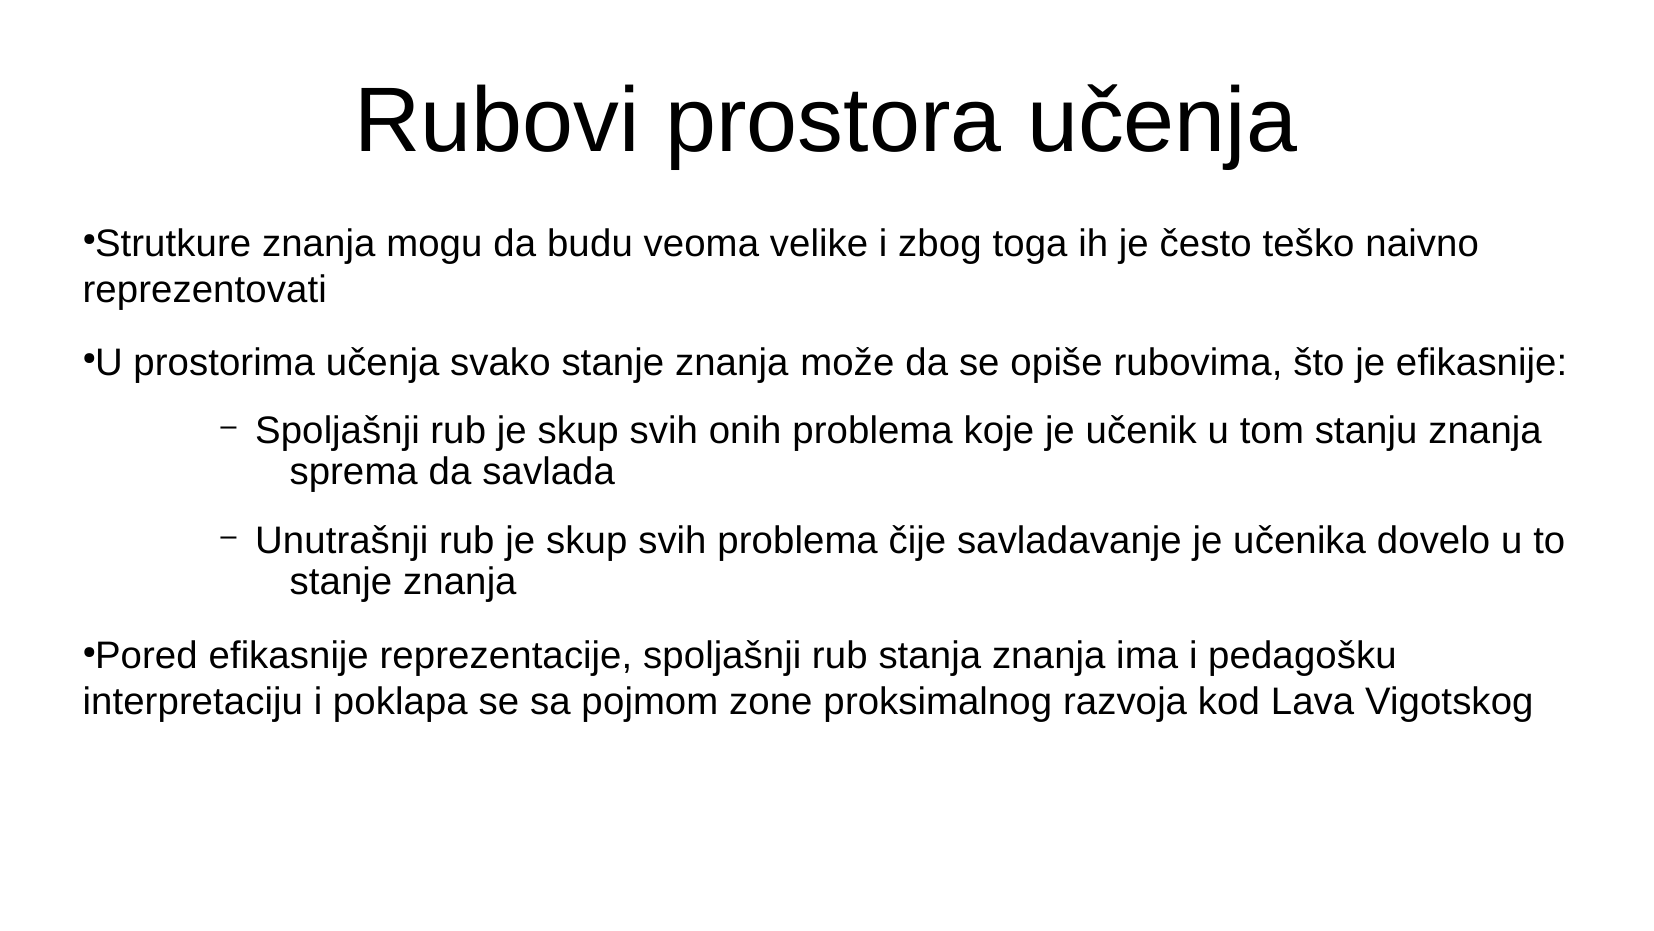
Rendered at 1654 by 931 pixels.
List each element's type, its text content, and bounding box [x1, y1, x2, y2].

title Rubovi prostora učenja [82, 37, 1571, 193]
list Strutkure znanja mogu da budu veoma velike i zbog toga ih je često teško naivno reprezentovati U prostorima učenja svako stanje znanja može da se opiše rubovima, što je efikasnije: Spoljašnji rub je skup svih onih problema koje je učenik u tom stanju znanja sprema da savlada Unutrašnji rub je skup svih problema čije savladavanje je učenika dovelo u to stanje znanja Pored efikasnije reprezentacije, spoljašnji rub stanja znanja ima i pedagošku interpretaciju i poklapa se sa pojmom zone proksimalnog razvoja kod Lava Vigotskog [82, 217, 1571, 758]
